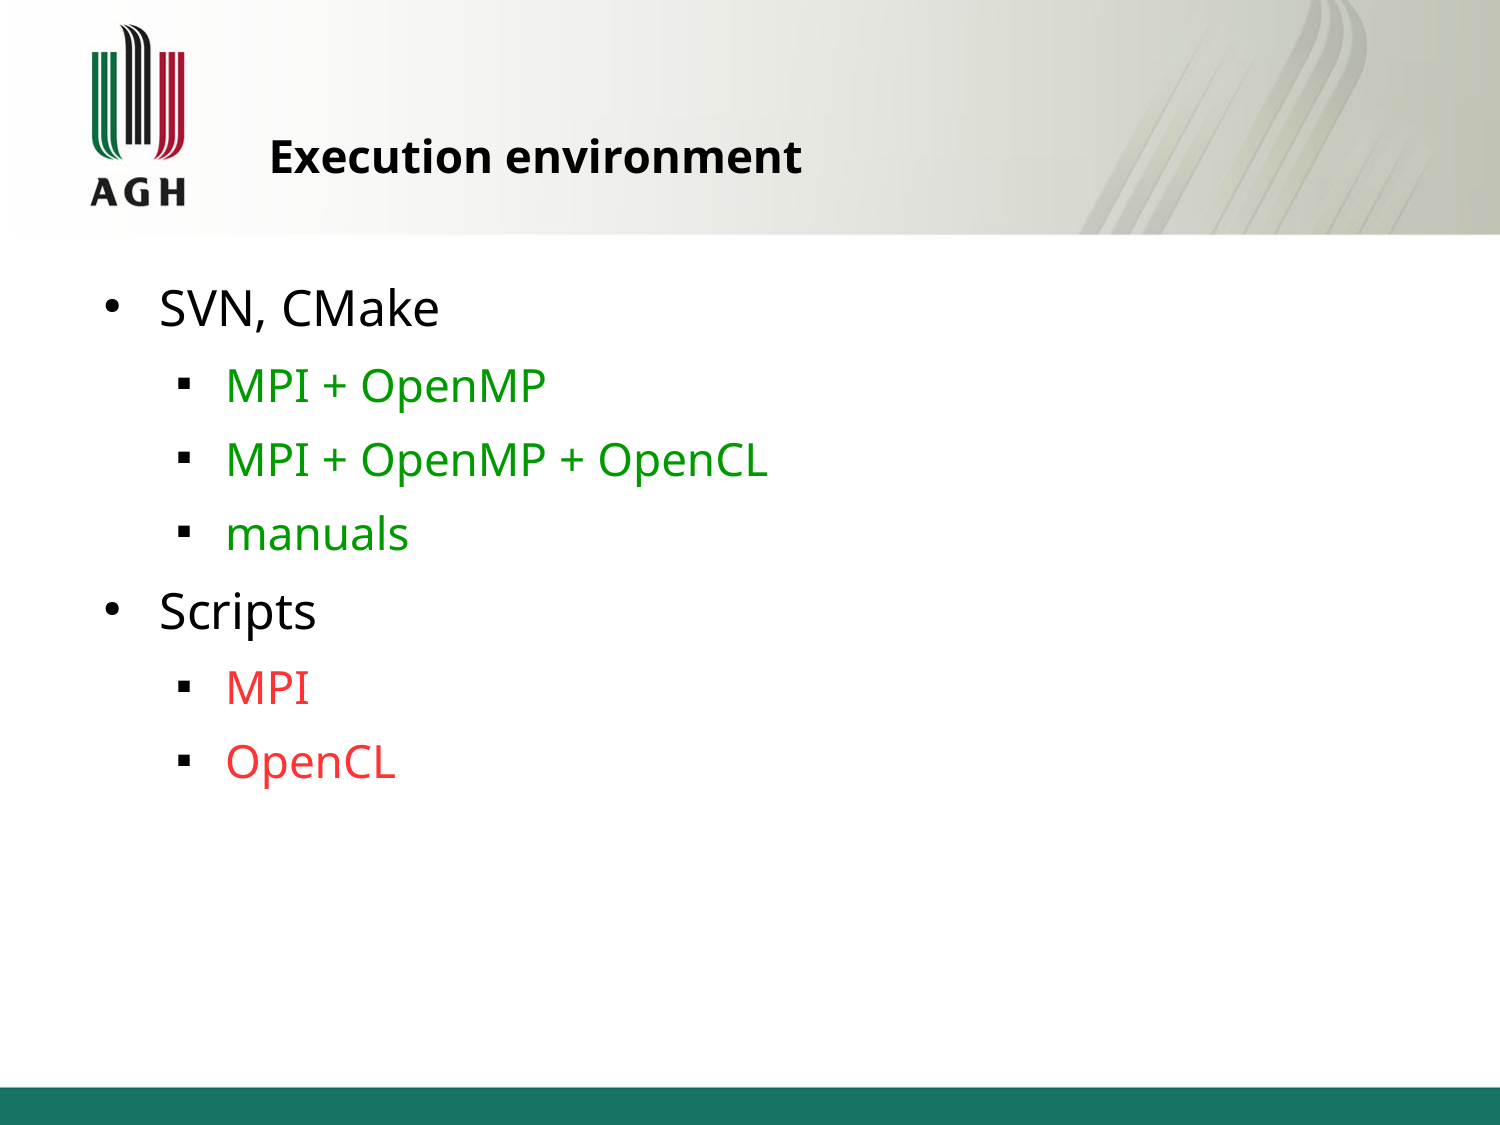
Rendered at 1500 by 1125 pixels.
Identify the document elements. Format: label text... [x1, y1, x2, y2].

title Execution environment [253, 78, 1425, 233]
picture [0, 0, 1500, 1125]
list SVN, CMake MPI + OpenMP MPI + OpenMP + OpenCL manuals Scripts MPI OpenCL [88, 265, 1418, 934]
